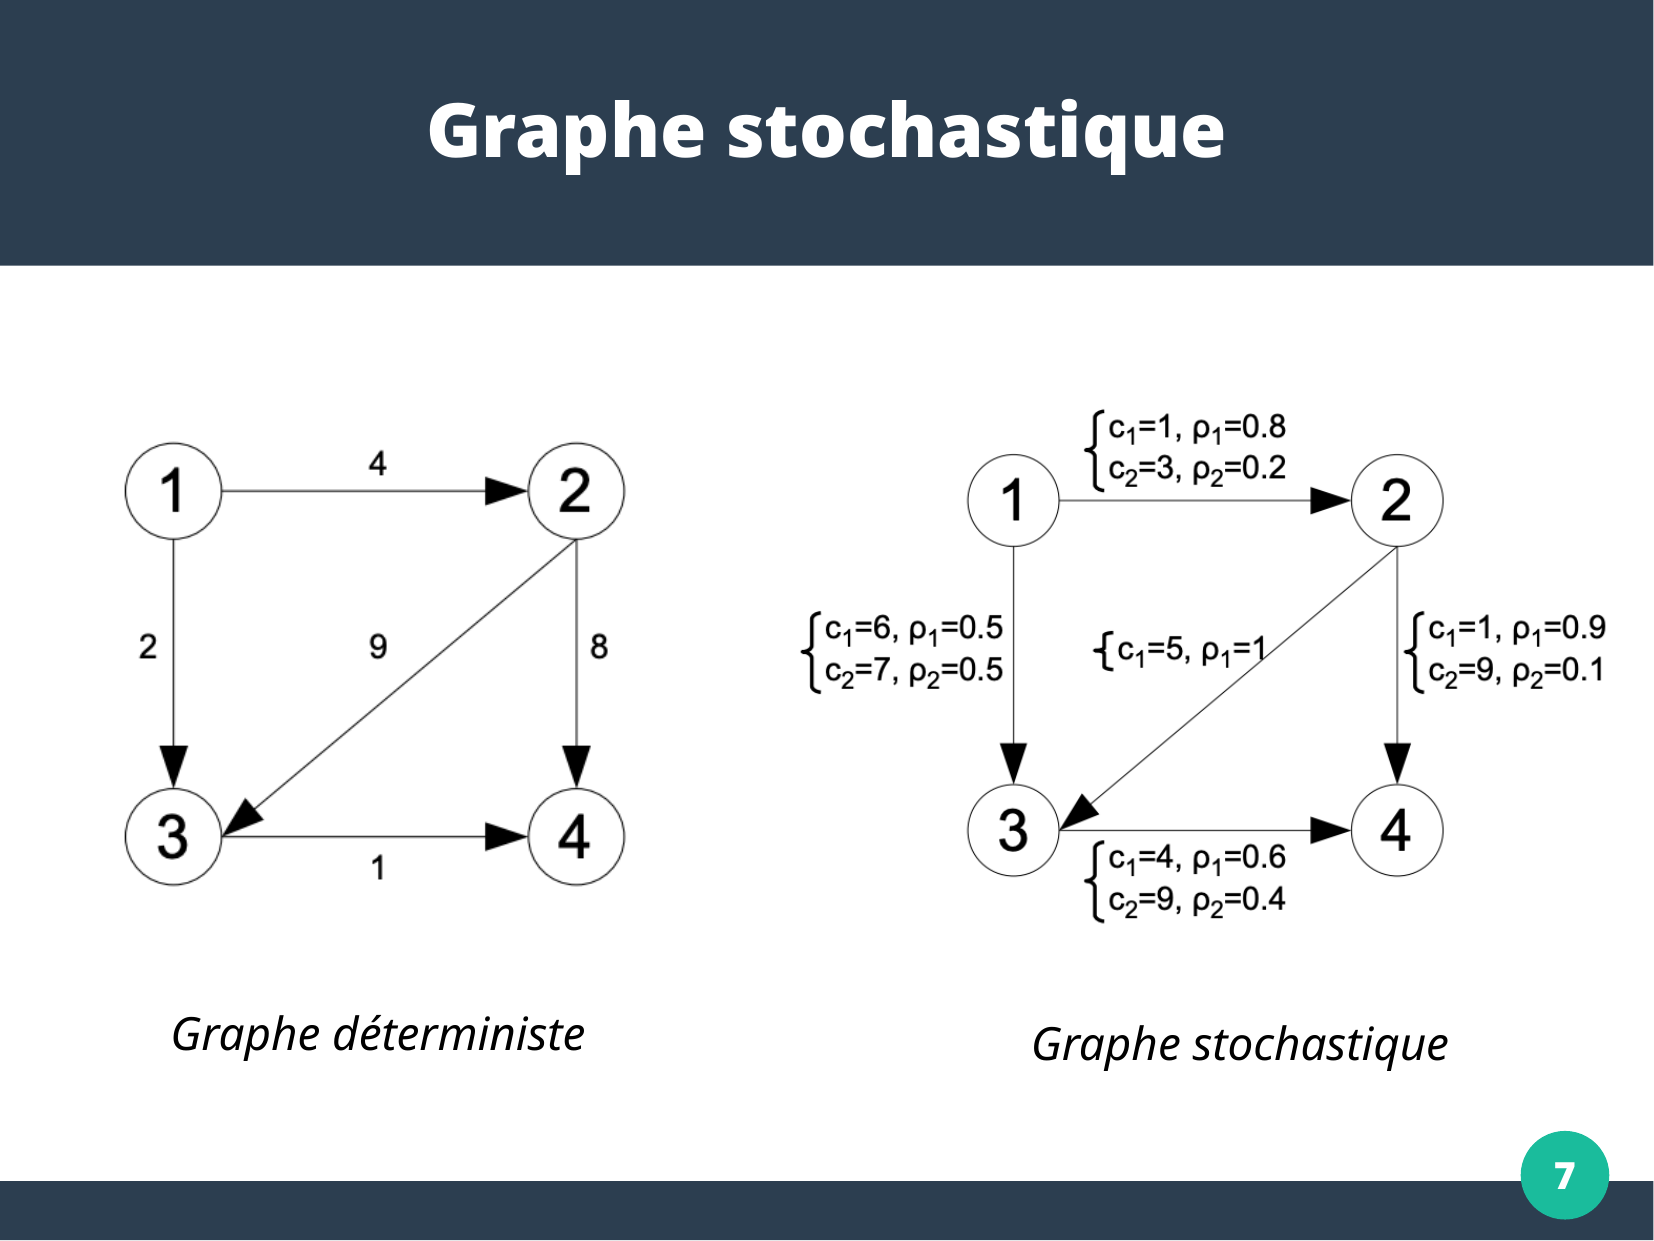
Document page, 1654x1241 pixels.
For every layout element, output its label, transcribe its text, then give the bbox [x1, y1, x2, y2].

text_box Graphe stochastique [874, 1003, 1607, 1121]
title Graphe stochastique [59, 49, 1595, 207]
picture [94, 422, 650, 905]
picture [744, 369, 1619, 934]
text_box Graphe déterministe [11, 993, 745, 1111]
